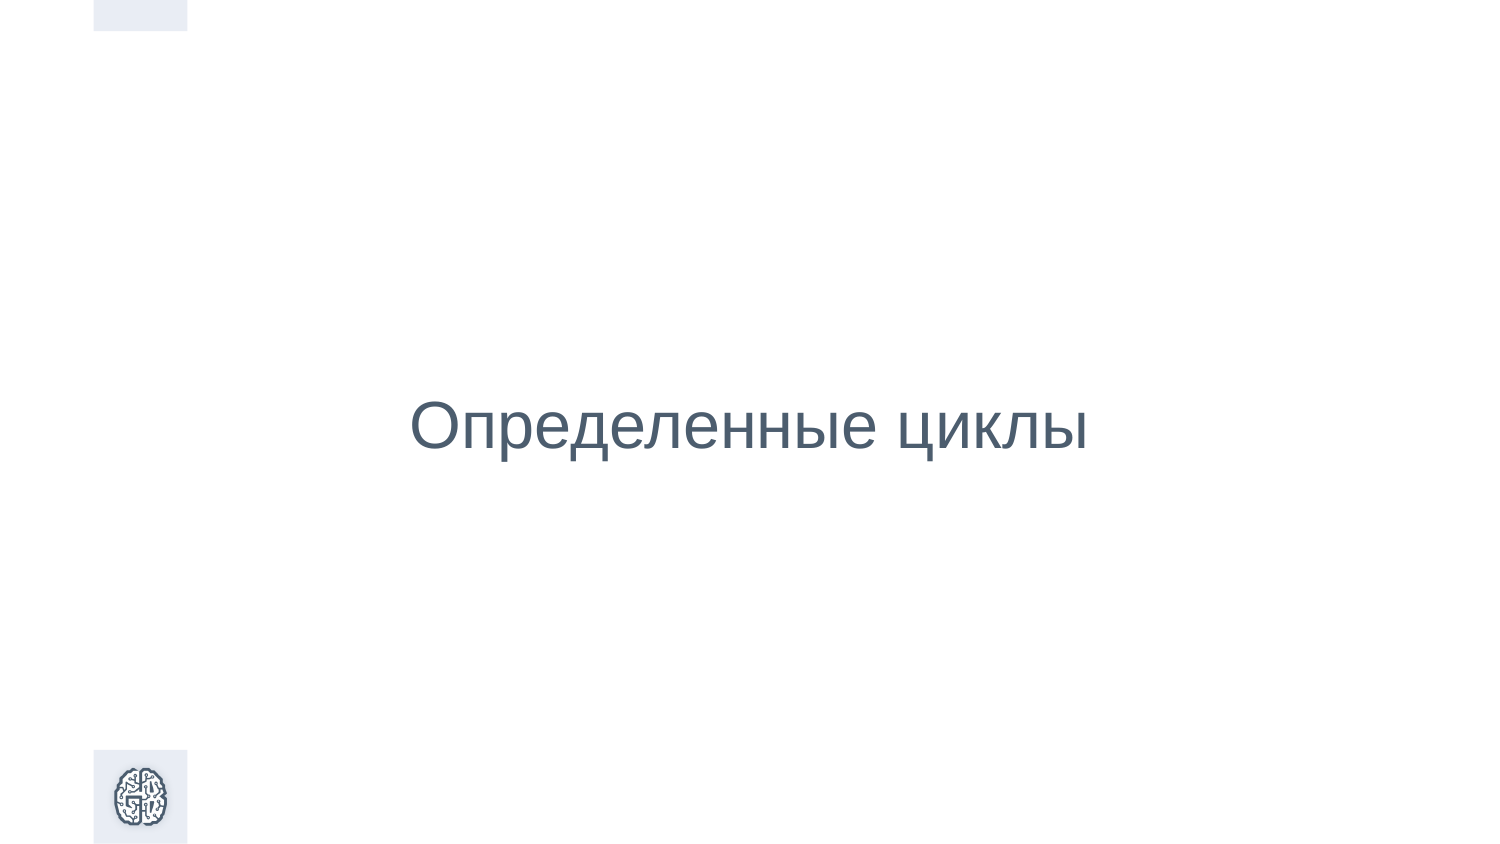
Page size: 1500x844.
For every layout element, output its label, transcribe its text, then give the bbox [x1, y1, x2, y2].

picture [106, 760, 175, 834]
text_box Определенные циклы [187, 93, 1312, 750]
